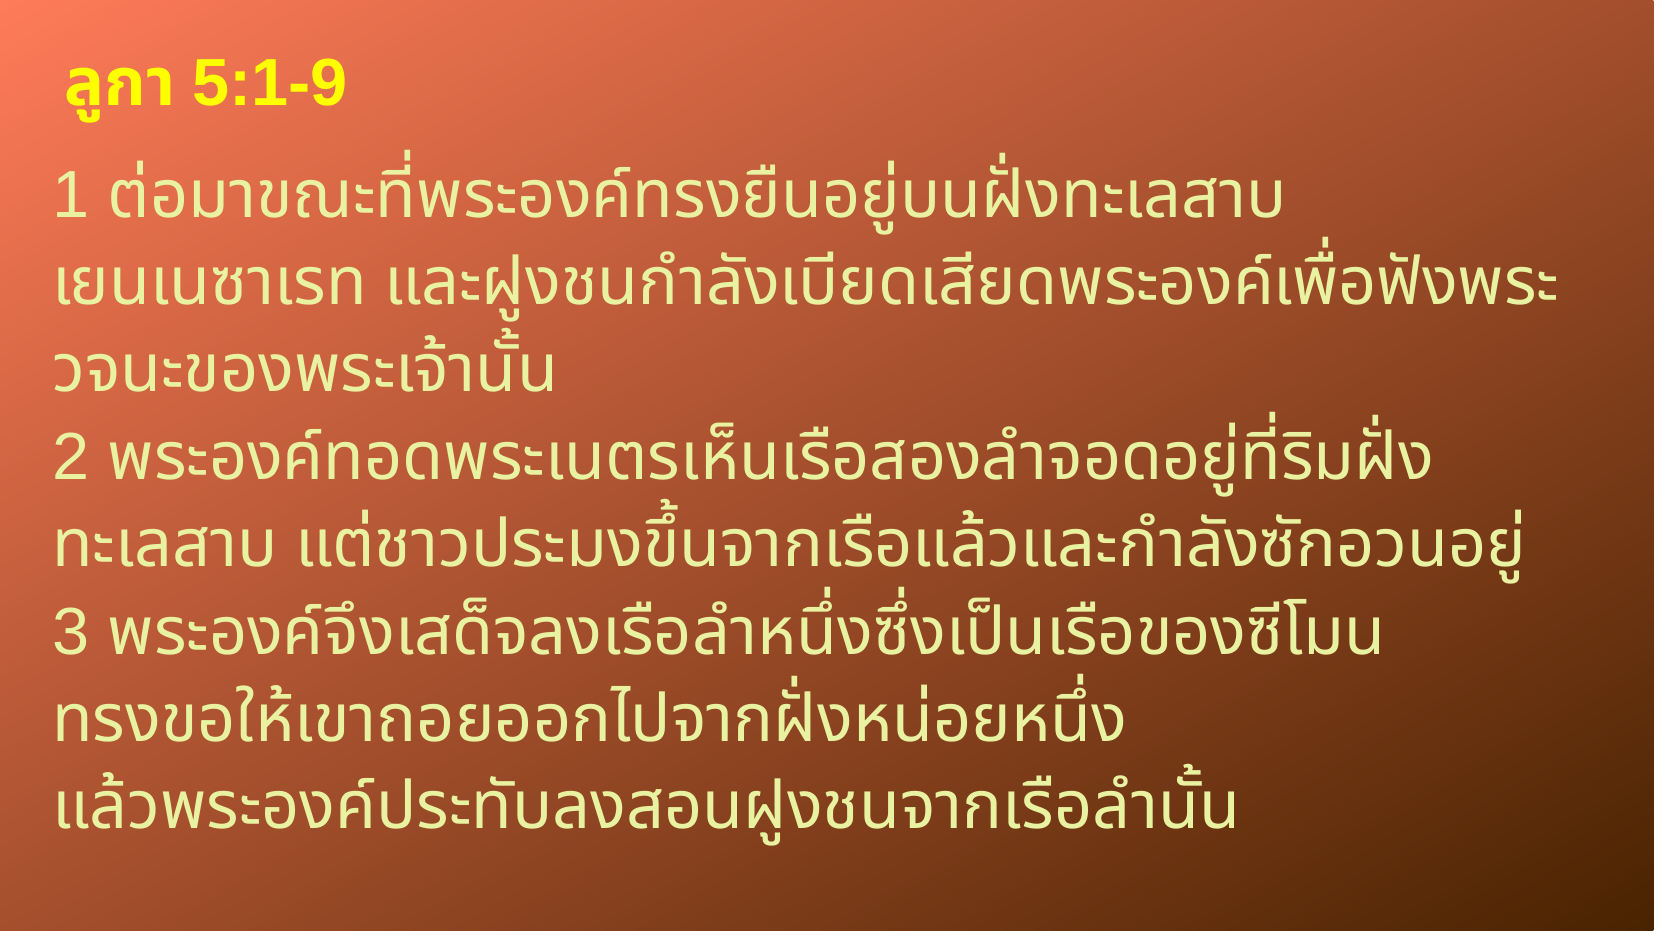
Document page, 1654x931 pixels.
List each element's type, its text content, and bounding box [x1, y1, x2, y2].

text_box ลูกา 5:1-9 [37, 37, 376, 141]
text_box 1 ต่อมาขณะที่พระองค์ทรงยืนอยู่บนฝั่งทะเลสาบ เยนเนซาเรท และฝูงชนกำลังเบียดเสียดพระองค์เพื่อฟังพระวจนะของพระเจ้านั้น 2 พระองค์ทอดพระเนตรเห็นเรือสองลำจอดอยู่ที่ริมฝั่งทะเลสาบ แต่ชาวประมงขึ้นจากเรือแล้วและกำลังซักอวนอยู่ 3 พระองค์จึงเสด็จลงเรือลำหนึ่งซึ่งเป็นเรือของซีโมน ทรงขอให้เขาถอยออกไปจากฝั่งหน่อยหนึ่ง แล้วพระองค์ประทับลงสอนฝูงชนจากเรือลำนั้น [37, 150, 1613, 901]
